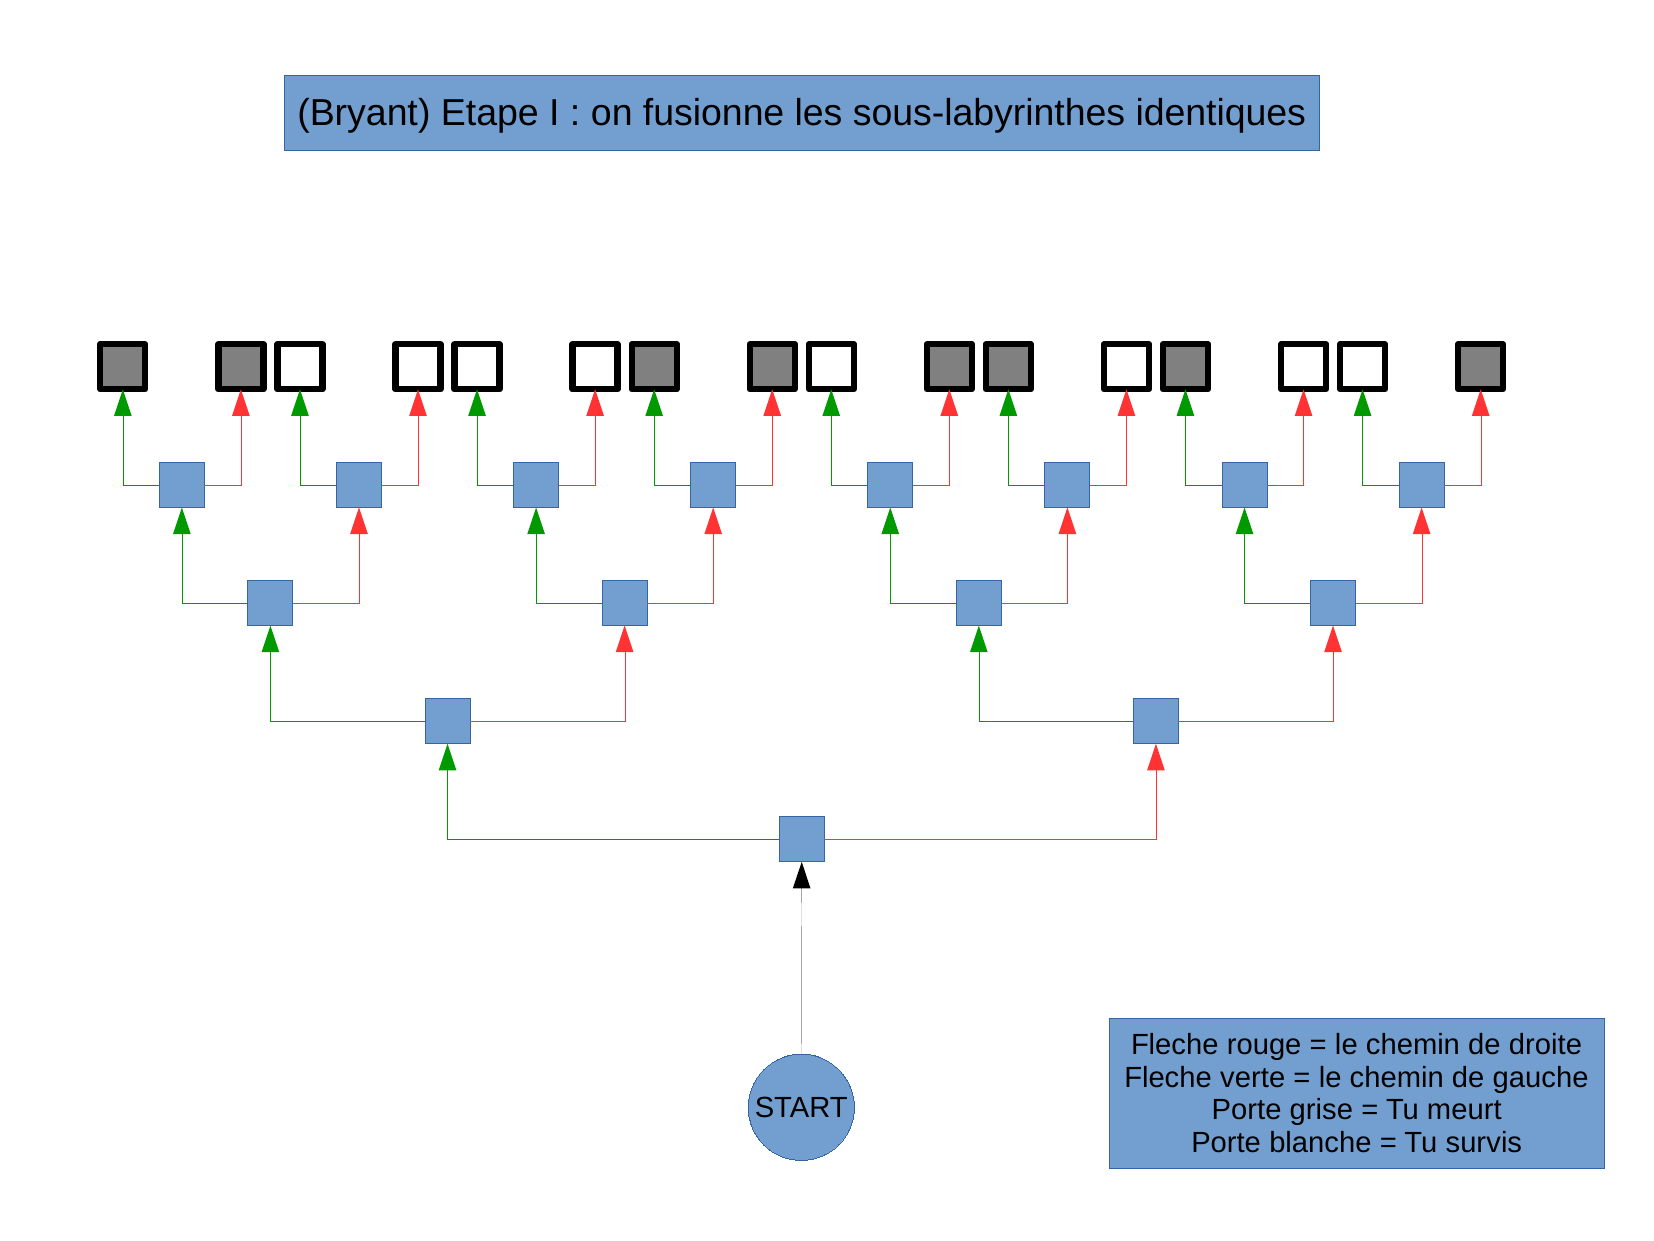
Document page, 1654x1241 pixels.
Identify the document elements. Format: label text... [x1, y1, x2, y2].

text_box [218, 344, 264, 390]
text_box [1103, 344, 1149, 390]
text_box [277, 344, 323, 390]
text_box [336, 462, 382, 508]
text_box [749, 344, 795, 390]
text_box Fleche rouge = le chemin de droite Fleche verte = le chemin de gauche Porte grise = Tu meurt Porte blanche = Tu survis [1109, 1018, 1605, 1169]
text_box [1162, 344, 1208, 390]
text_box [454, 344, 500, 390]
text_box [779, 816, 825, 862]
text_box START [748, 1054, 855, 1161]
text_box [100, 344, 146, 390]
text_box [1458, 344, 1504, 390]
text_box [690, 462, 736, 508]
text_box [159, 462, 205, 508]
text_box [1222, 462, 1268, 508]
text_box [1281, 344, 1327, 390]
text_box [395, 344, 441, 390]
text_box [631, 344, 677, 390]
text_box [956, 580, 1002, 626]
text_box [926, 344, 972, 390]
text_box [247, 580, 293, 626]
text_box [985, 344, 1031, 390]
text_box [572, 344, 618, 390]
text_box [808, 344, 854, 390]
text_box [513, 462, 559, 508]
text_box [1340, 344, 1386, 390]
text_box [1044, 462, 1090, 508]
text_box [425, 698, 471, 744]
text_box [1399, 462, 1445, 508]
text_box (Bryant) Etape I : on fusionne les sous-labyrinthes identiques [284, 75, 1320, 151]
text_box [602, 580, 648, 626]
text_box [867, 462, 913, 508]
text_box [1310, 580, 1356, 626]
text_box [1133, 698, 1179, 744]
